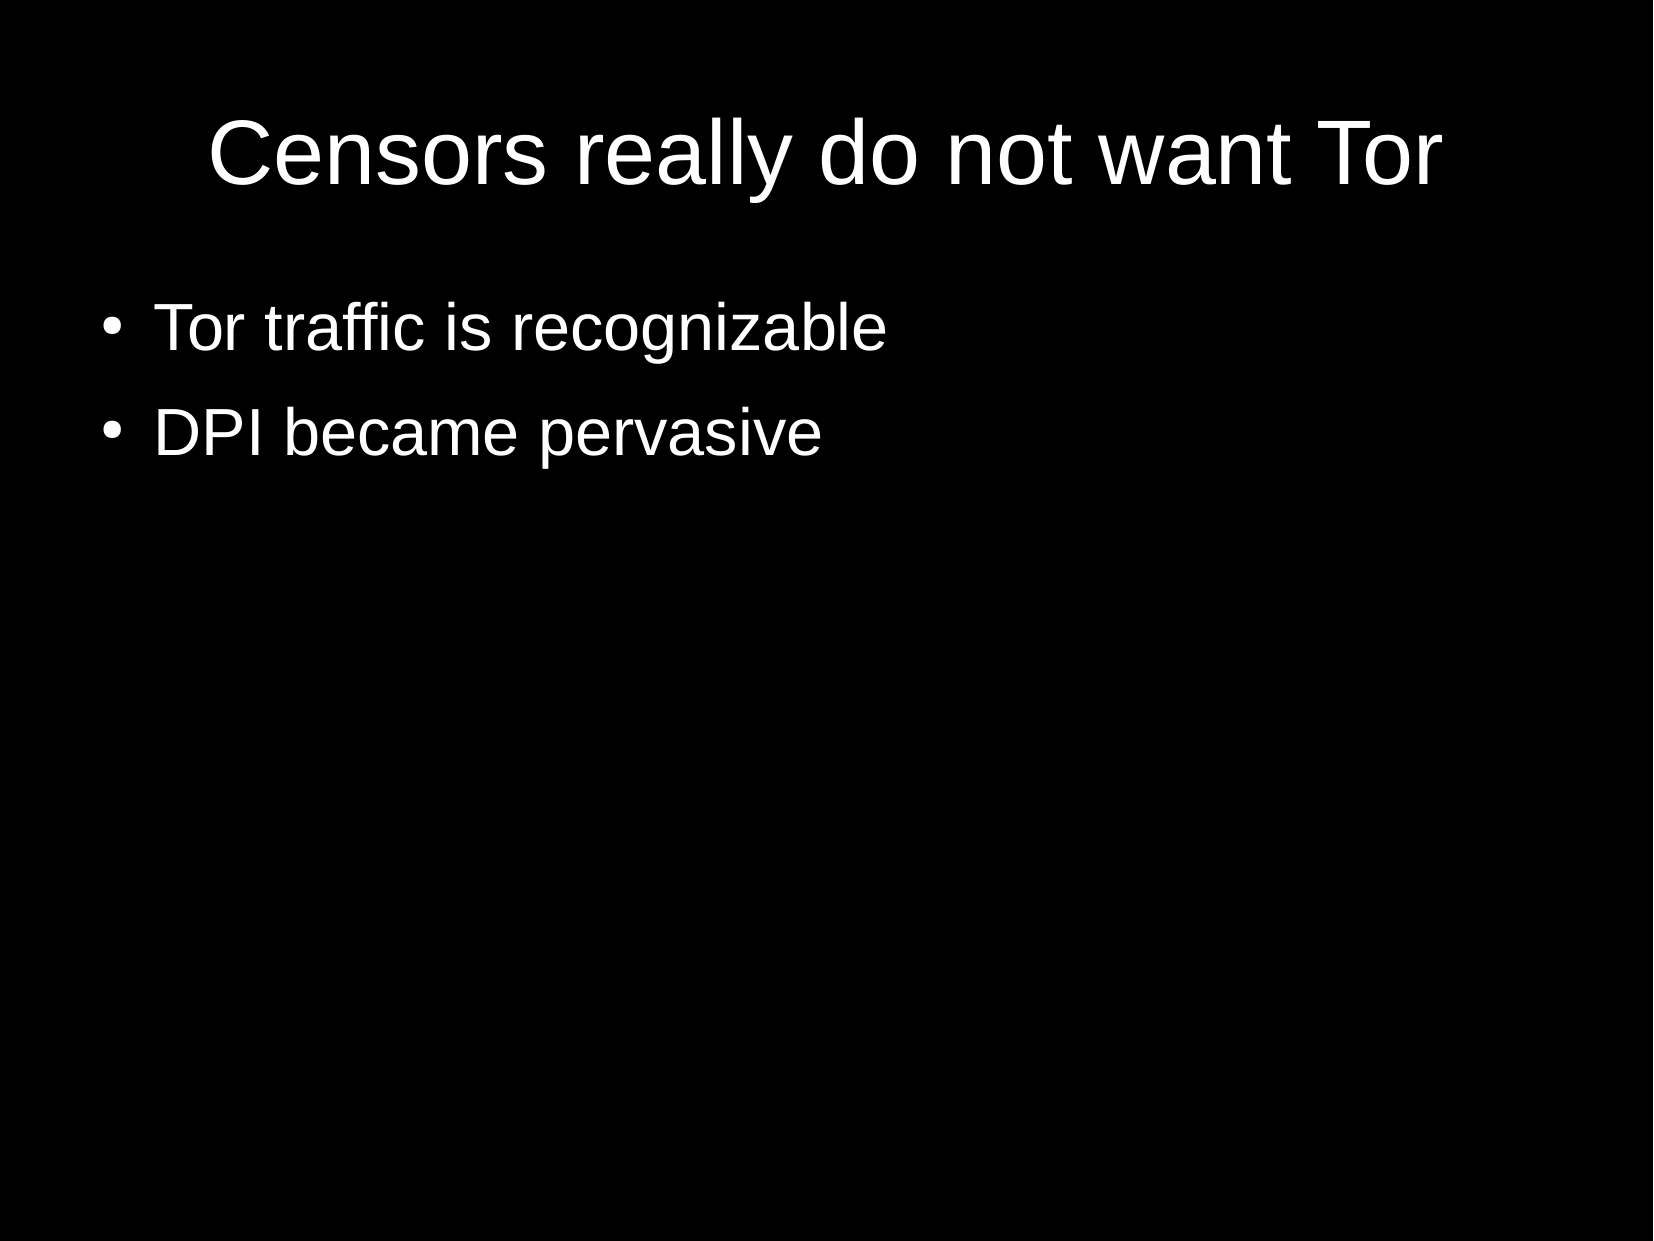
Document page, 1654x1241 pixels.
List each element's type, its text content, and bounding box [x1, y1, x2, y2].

title Censors really do not want Tor [82, 49, 1571, 257]
list Tor traffic is recognizable DPI became pervasive [82, 290, 1538, 1010]
